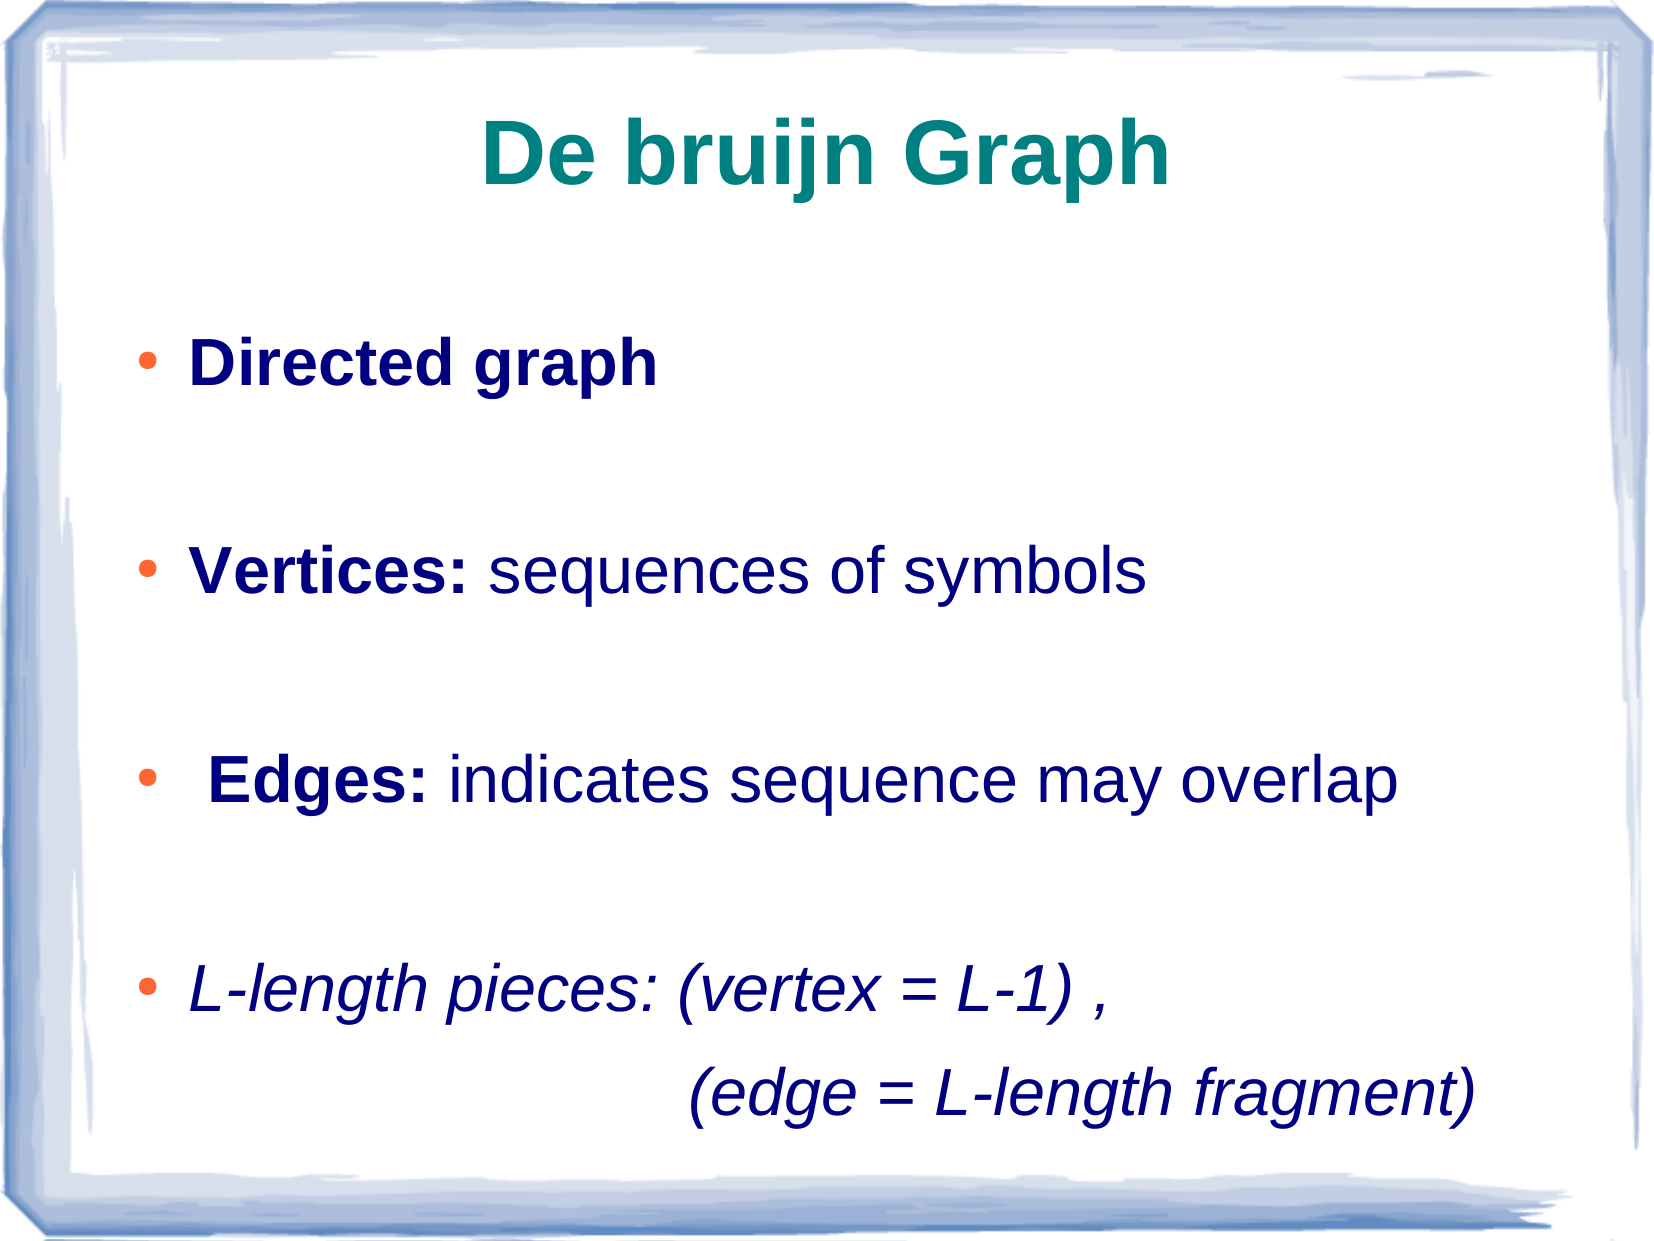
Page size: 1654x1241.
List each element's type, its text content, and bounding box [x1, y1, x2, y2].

picture [0, 0, 1654, 1241]
list Directed graph Vertices: sequences of symbols Edges: indicates sequence may overlap L-length pieces: (vertex = L-1) , (edge = L-length fragment) [118, 324, 1571, 1144]
title De bruijn Graph [82, 49, 1571, 257]
